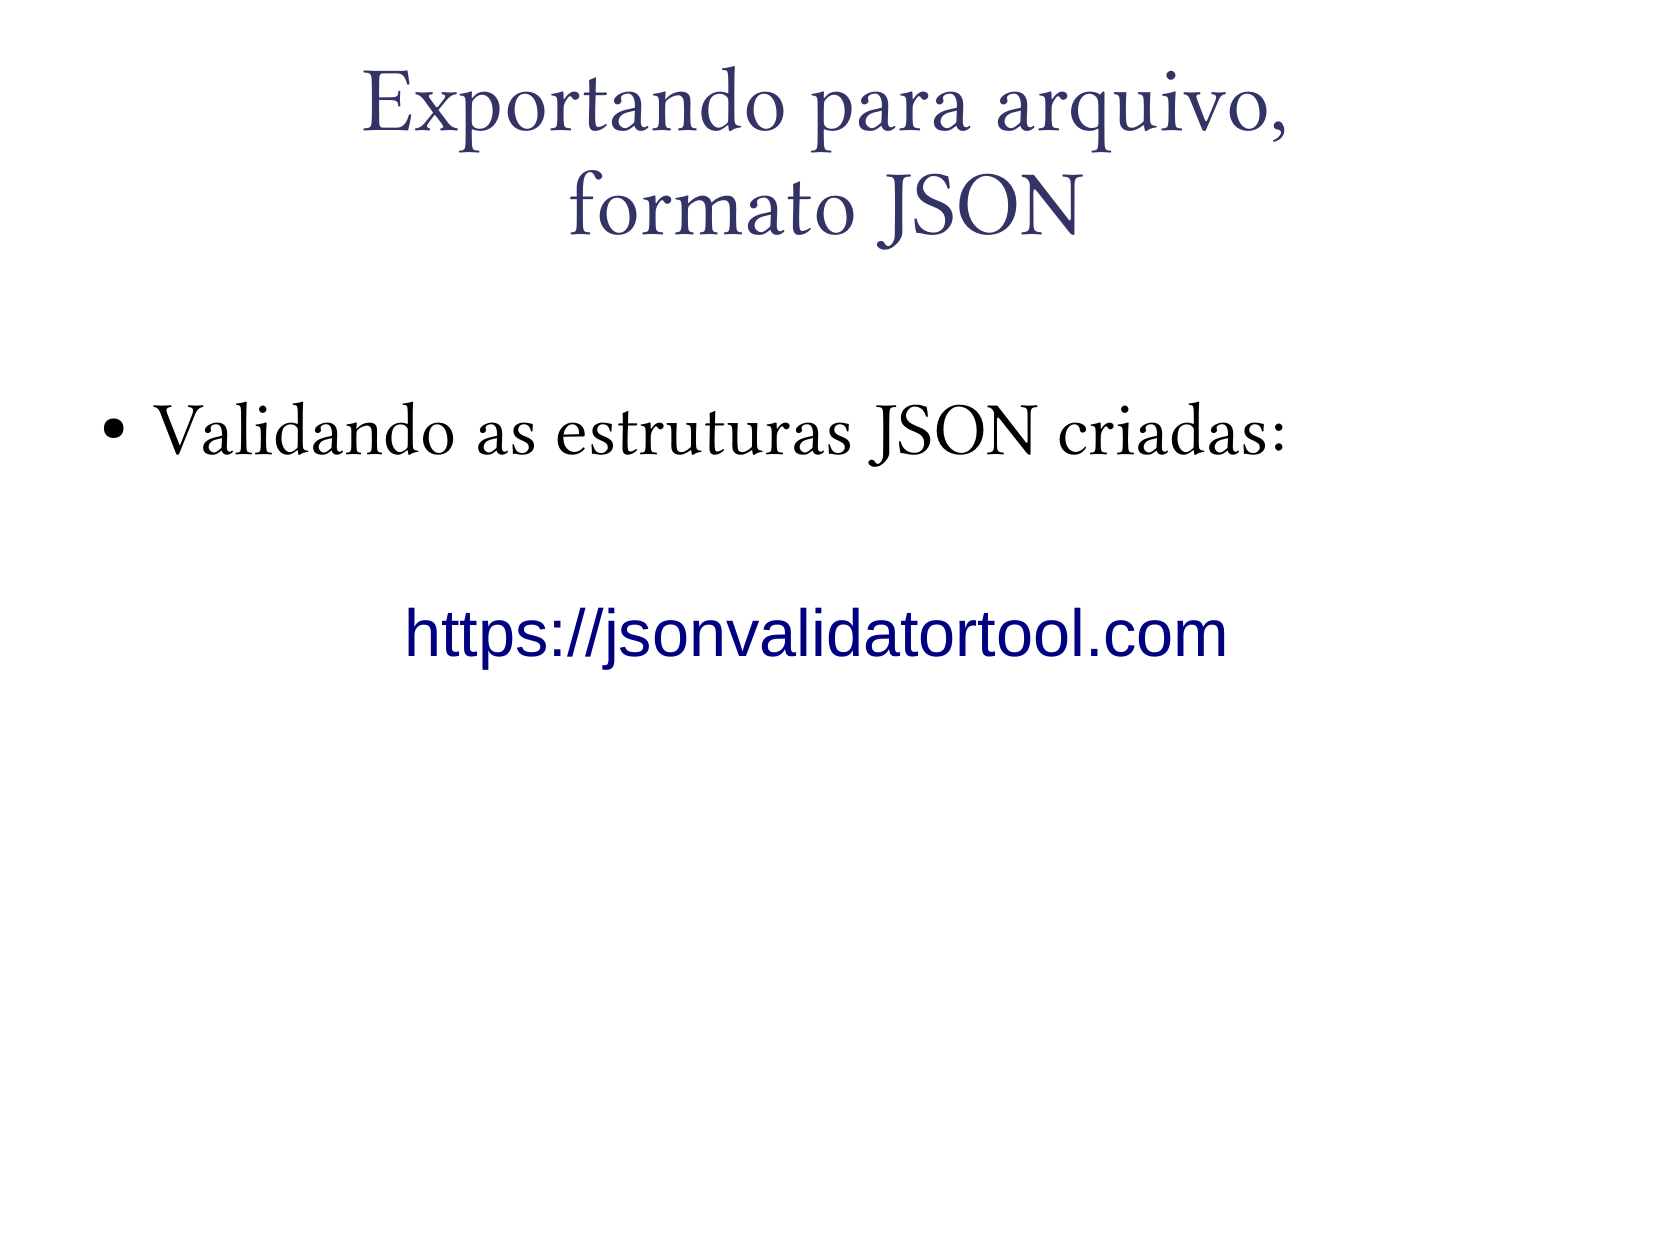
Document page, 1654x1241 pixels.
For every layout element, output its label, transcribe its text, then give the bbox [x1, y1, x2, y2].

list Validando as estruturas JSON criadas: [82, 375, 1571, 585]
list https://jsonvalidatortool.com [82, 585, 1571, 1009]
title Exportando para arquivo, formato JSON [82, 47, 1571, 259]
